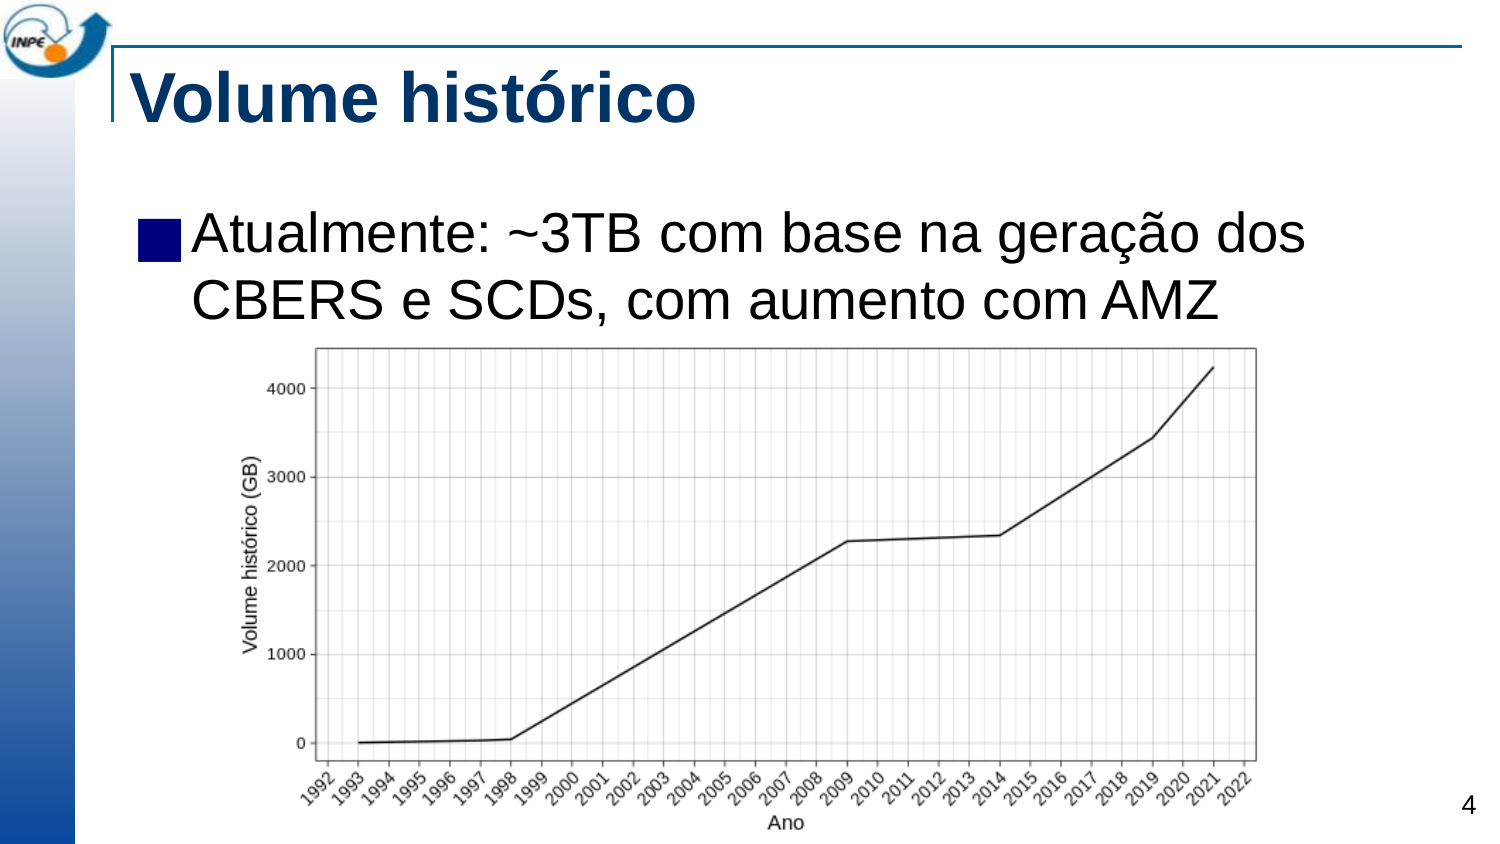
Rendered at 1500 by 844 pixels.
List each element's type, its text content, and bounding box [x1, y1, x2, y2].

picture [0, 0, 113, 79]
list Atualmente: ~3TB com base na geração dos CBERS e SCDs, com aumento com AMZ [99, 187, 1450, 769]
slide_number <number> [1403, 779, 1494, 844]
title Volume histórico [112, 46, 1450, 141]
picture [233, 338, 1267, 844]
